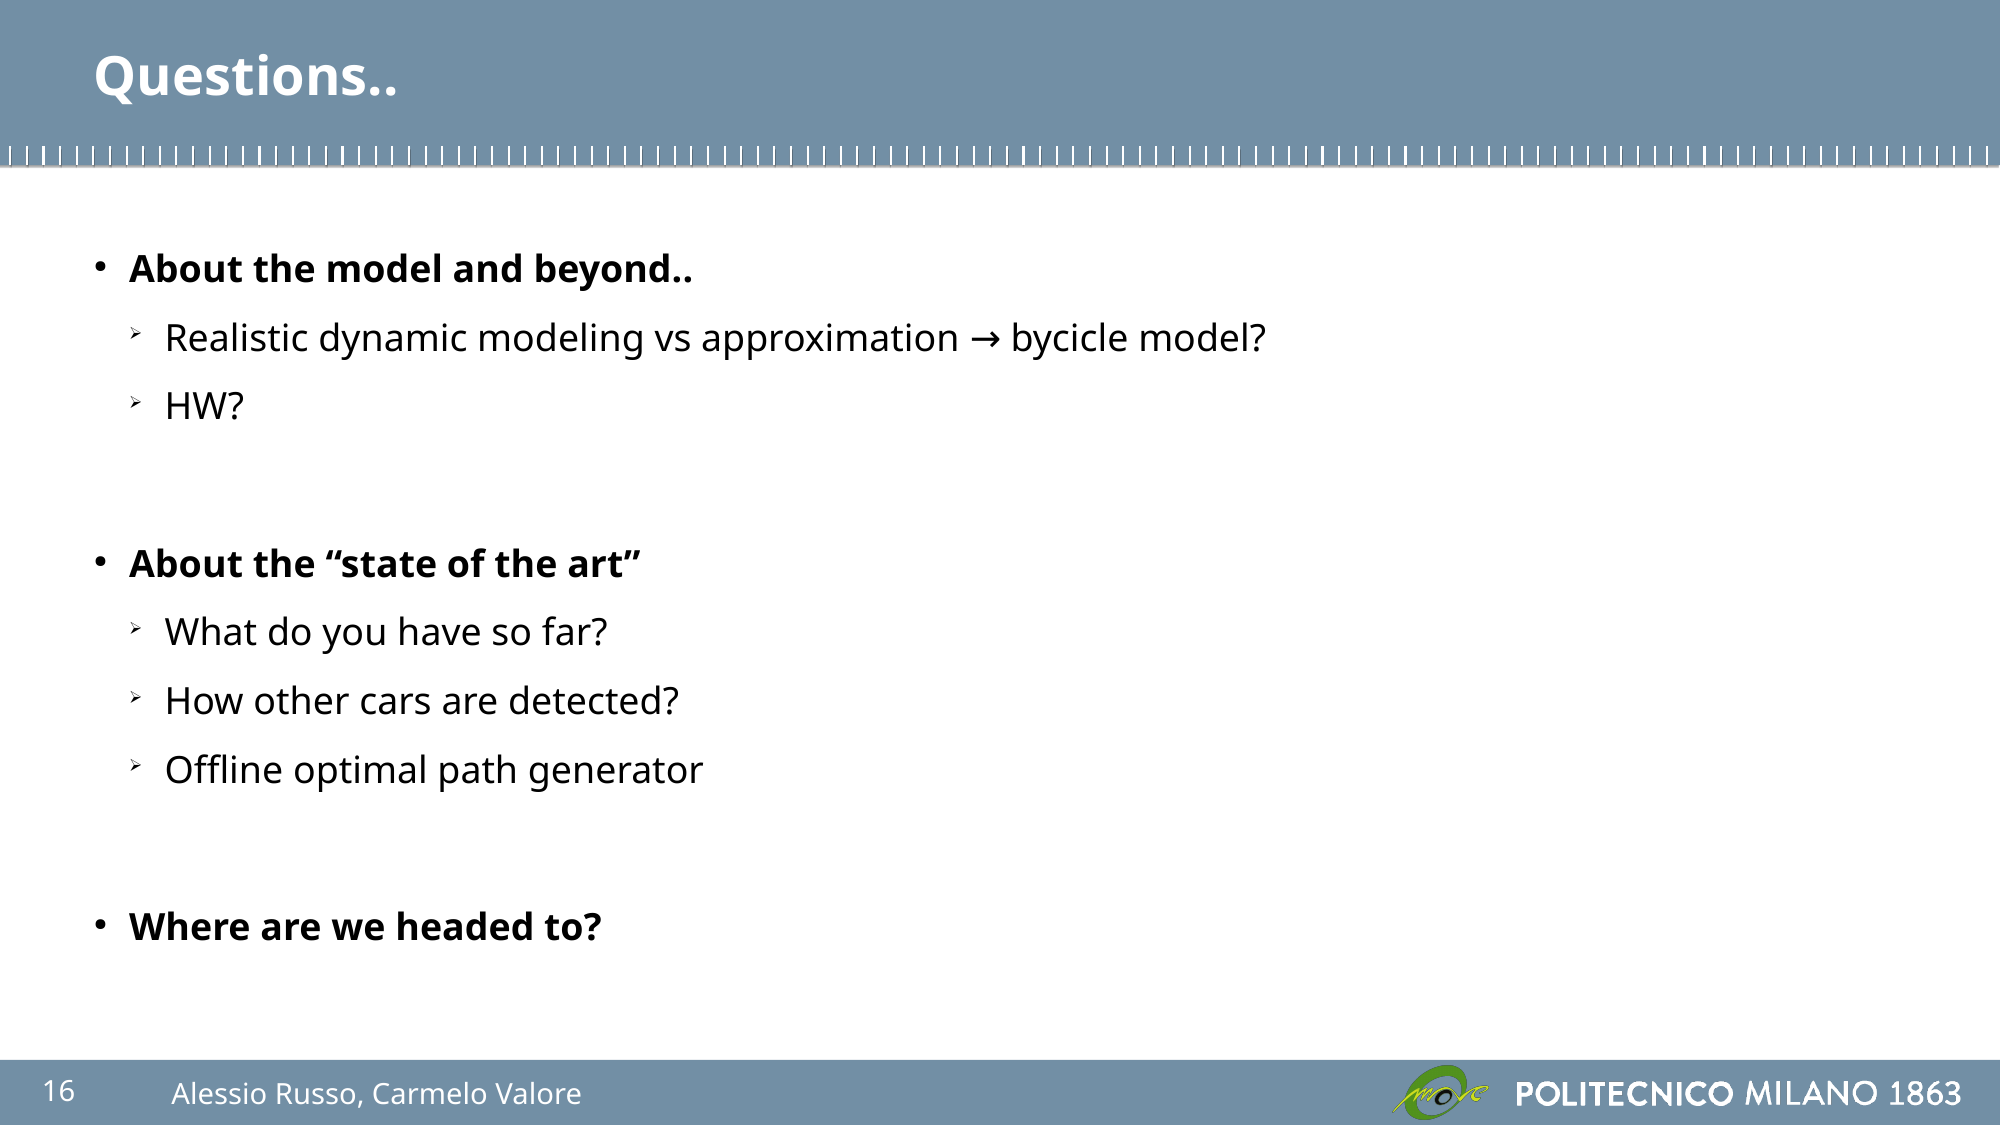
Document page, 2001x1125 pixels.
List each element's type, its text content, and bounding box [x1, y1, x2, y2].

list About the model and beyond.. Realistic dynamic modeling vs approximation → bycicle model? HW? About the “state of the art” What do you have so far? How other cars are detected? Offline optimal path generator Where are we headed to? [78, 185, 1922, 1042]
slide_number <numero> [7, 1062, 110, 1123]
picture [1510, 1068, 1967, 1117]
picture [1392, 1065, 1489, 1120]
footer Alessio Russo, Carmelo Valore [156, 1062, 1007, 1123]
title Questions.. [78, 35, 1949, 113]
